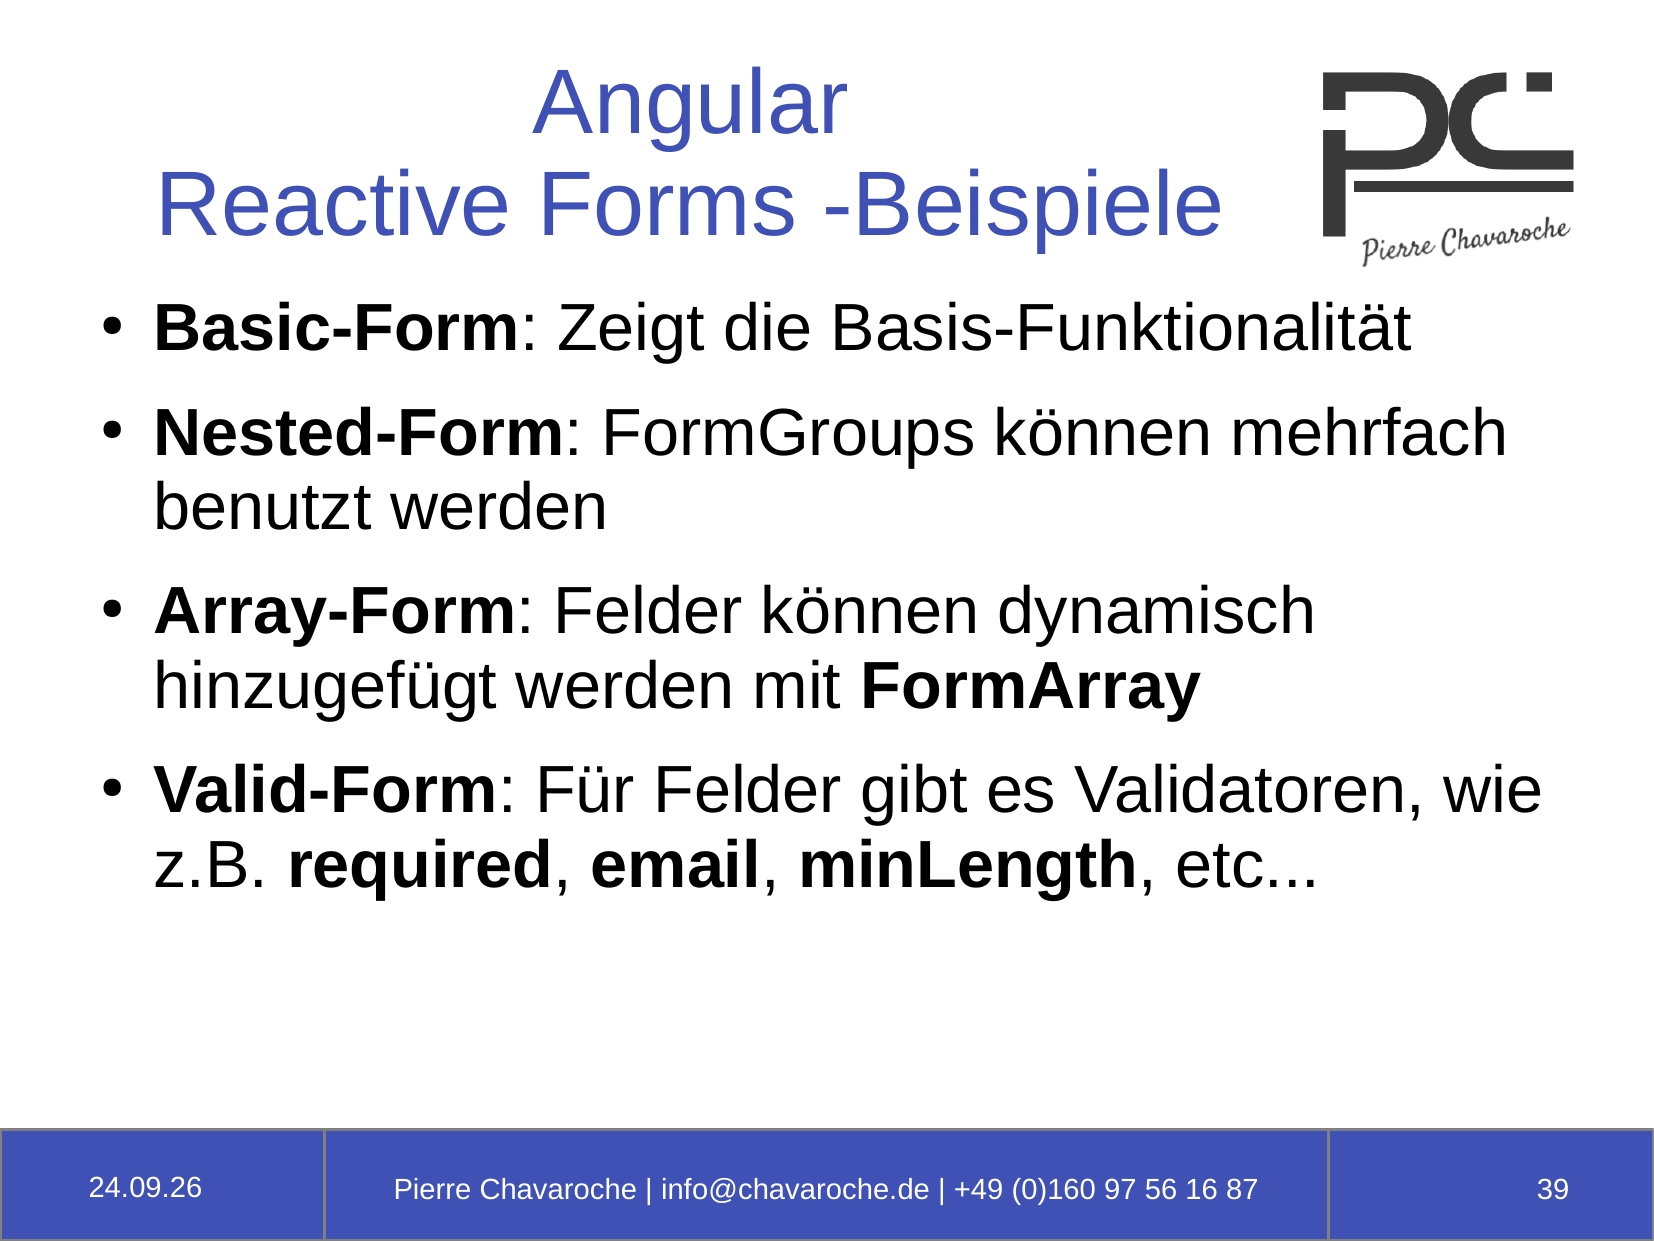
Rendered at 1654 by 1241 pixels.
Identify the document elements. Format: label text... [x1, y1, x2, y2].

list Basic-Form: Zeigt die Basis-Funktionalität Nested-Form: FormGroups können mehrfach benutzt werden Array-Form: Felder können dynamisch hinzugefügt werden mit FormArray Valid-Form: Für Felder gibt es Validatoren, wie z.B. required, email, minLength, etc... [82, 290, 1571, 1109]
picture [1307, 29, 1589, 311]
title Angular Reactive Forms -Beispiele [82, 49, 1300, 257]
